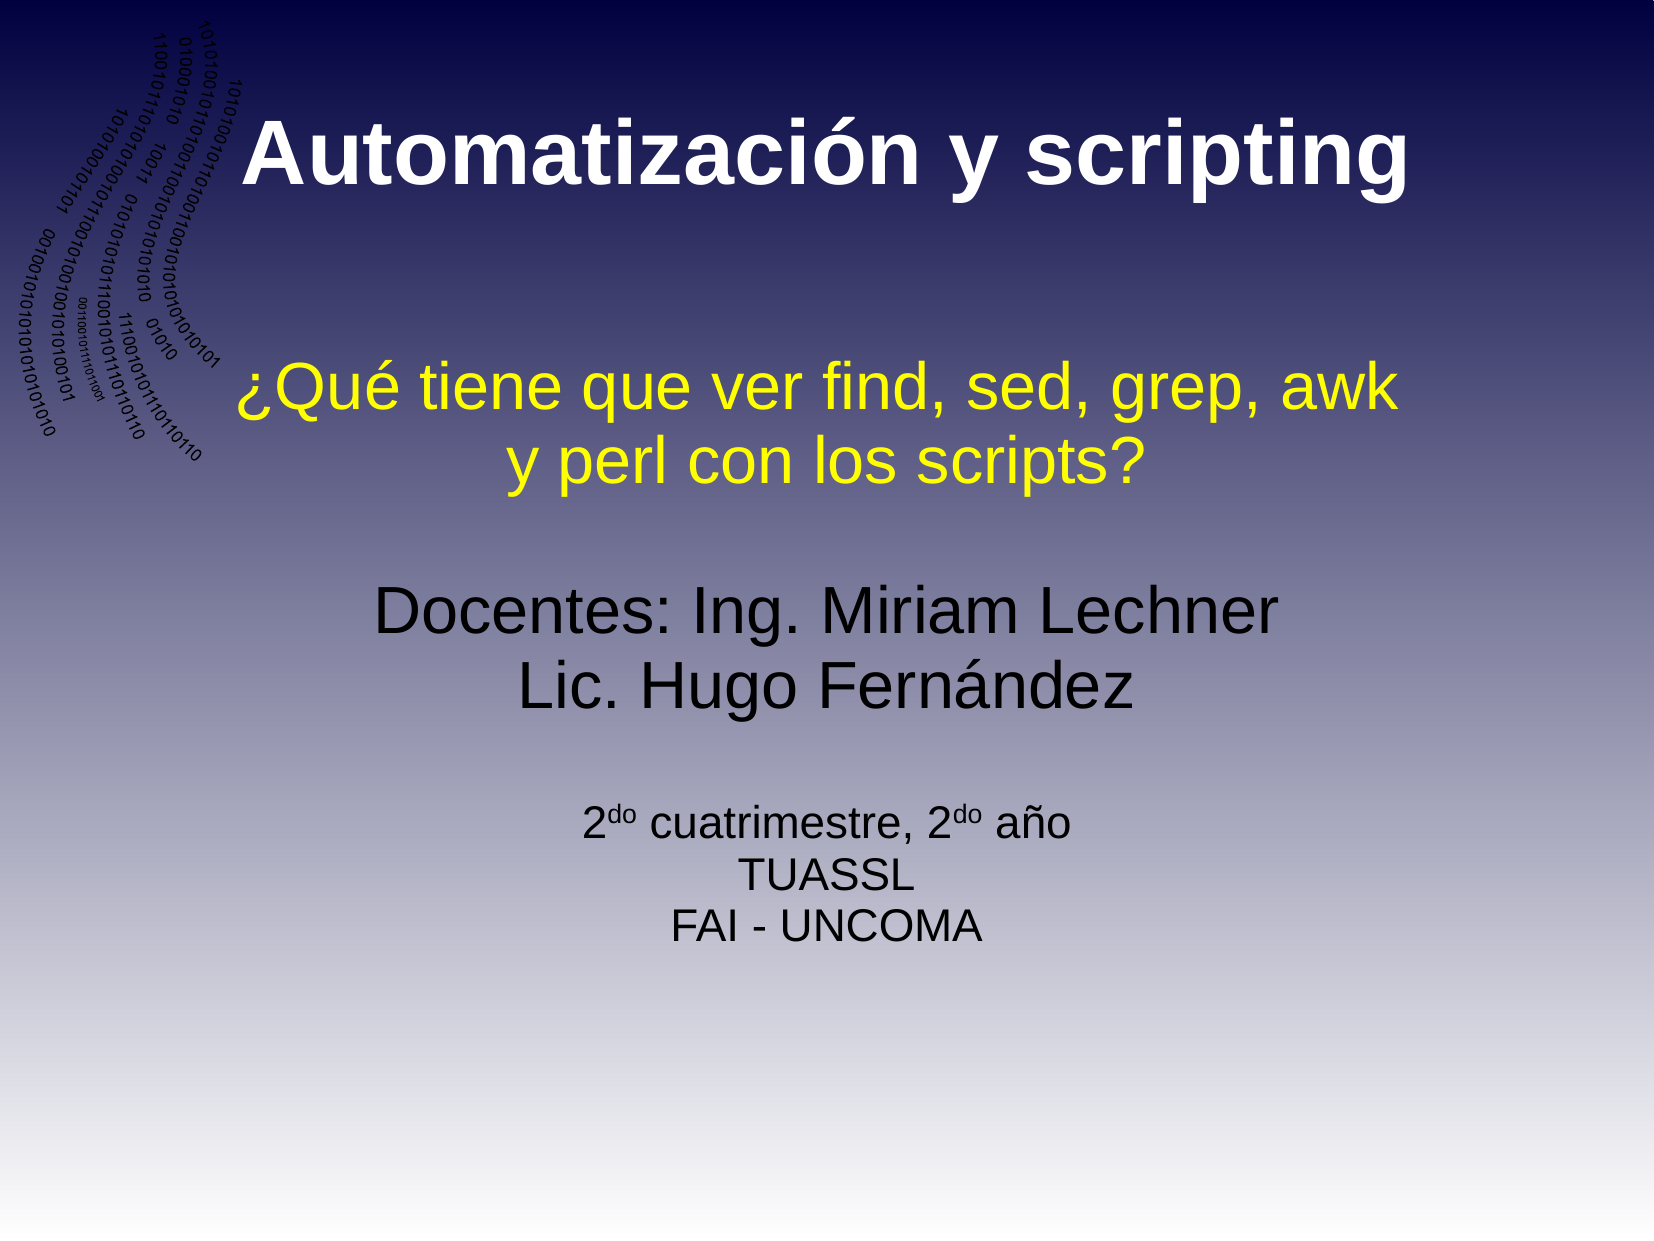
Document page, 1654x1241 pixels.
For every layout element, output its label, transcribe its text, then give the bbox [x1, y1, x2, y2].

subtitle ¿Qué tiene que ver find, sed, grep, awk y perl con los scripts? Docentes: Ing. Miriam Lechner Lic. Hugo Fernández 2do cuatrimestre, 2do año TUASSL FAI - UNCOMA [82, 282, 1571, 1017]
picture [18, 20, 243, 461]
title Automatización y scripting [243, 49, 1571, 257]
